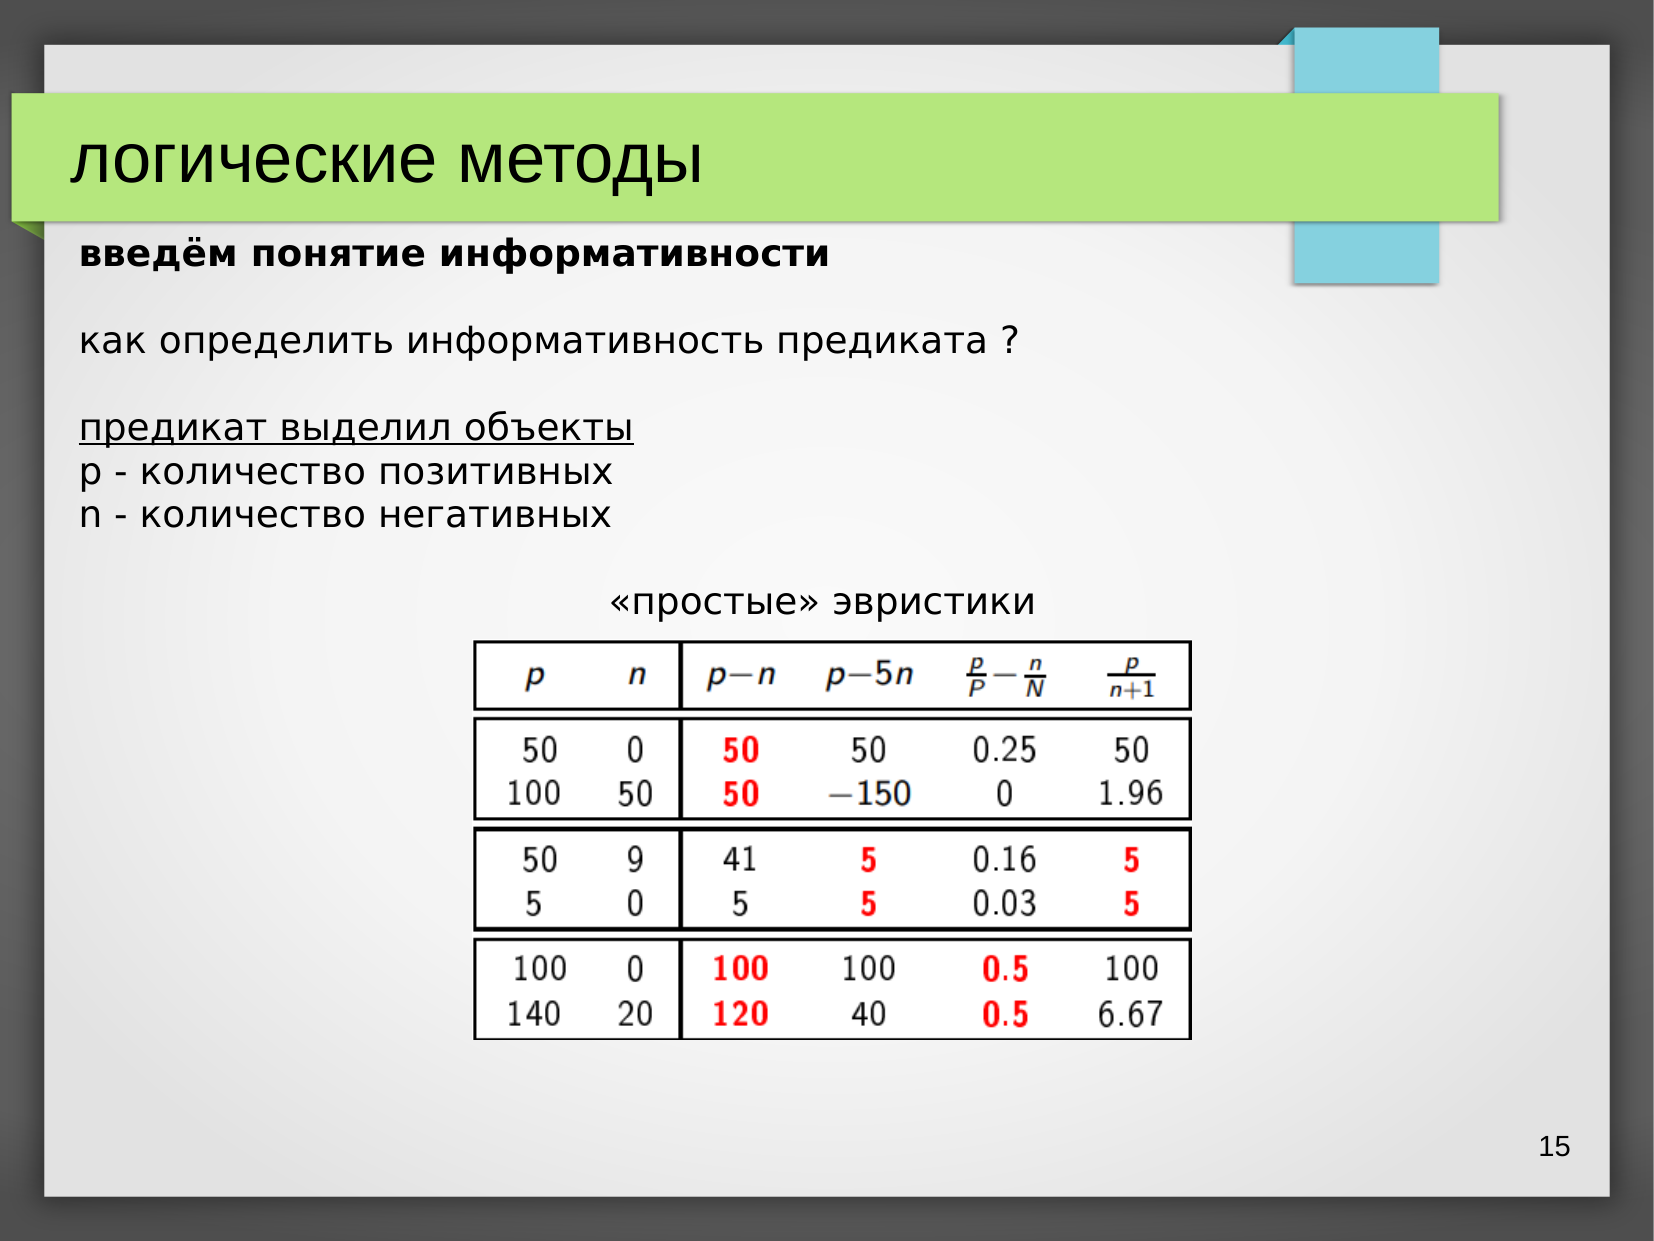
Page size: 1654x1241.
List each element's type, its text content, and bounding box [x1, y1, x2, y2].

text_box введём понятие информативности как определить информативность предиката ? предикат выделил объекты p - количество позитивных n - количество негативных «простые» эвристики [63, 224, 1052, 649]
picture [0, 0, 1654, 1241]
title логические методы [70, 118, 1205, 199]
